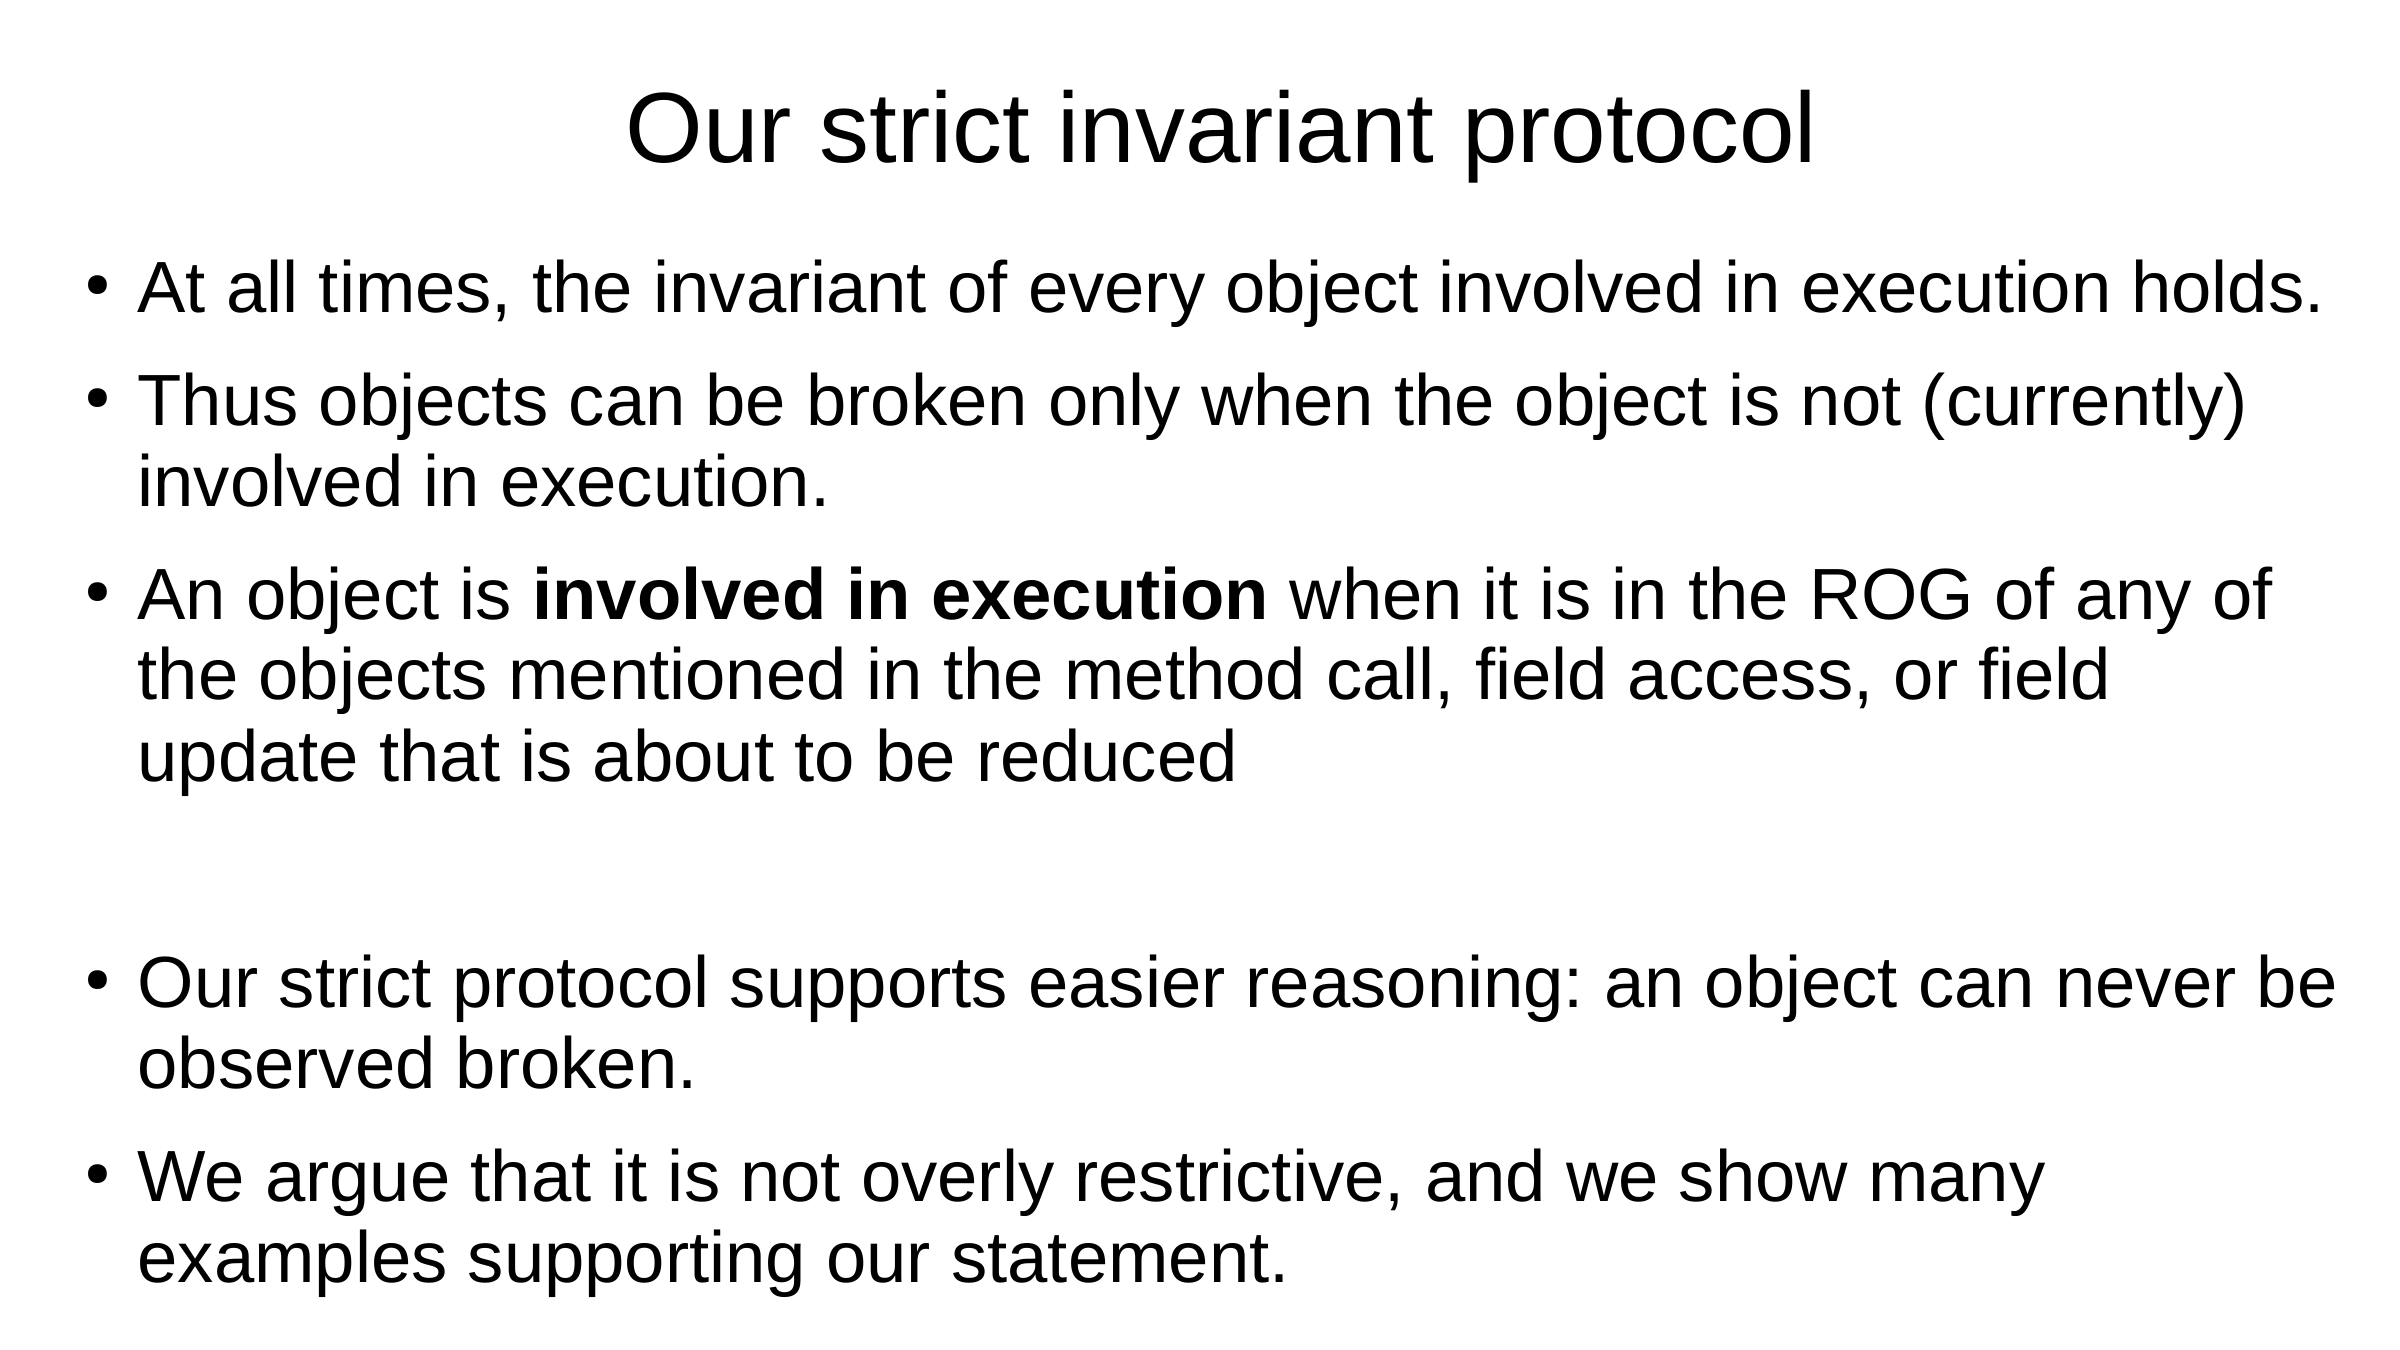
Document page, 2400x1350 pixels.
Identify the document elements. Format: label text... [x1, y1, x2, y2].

list At all times, the invariant of every object involved in execution holds. Thus objects can be broken only when the object is not (currently) involved in execution. An object is involved in execution when it is in the ROG of any of the objects mentioned in the method call, field access, or field update that is about to be reduced Our strict protocol supports easier reasoning: an object can never be observed broken. We argue that it is not overly restrictive, and we show many examples supporting our statement. [66, 246, 2352, 1298]
title Our strict invariant protocol [75, 15, 2371, 241]
